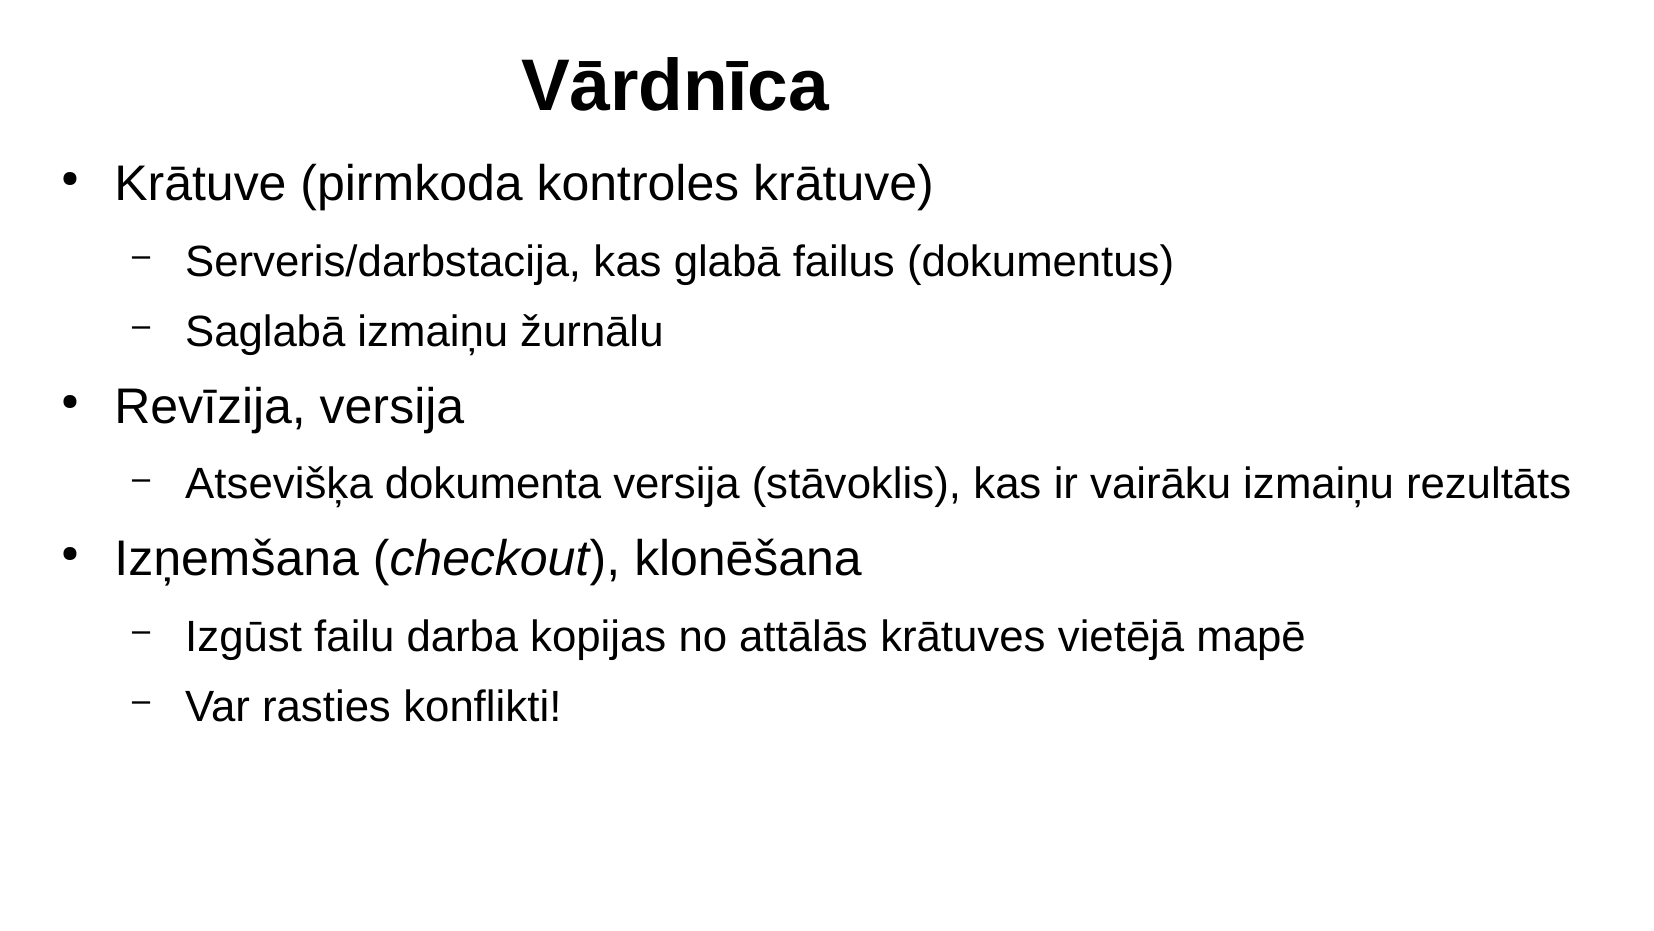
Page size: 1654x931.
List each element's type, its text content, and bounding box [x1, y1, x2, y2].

title Vārdnīca [25, 5, 1325, 157]
list Krātuve (pirmkoda kontroles krātuve) Serveris/darbstacija, kas glabā failus (dokumentus) Saglabā izmaiņu žurnālu Revīzija, versija Atsevišķa dokumenta versija (stāvoklis), kas ir vairāku izmaiņu rezultāts Izņemšana (checkout), klonēšana Izgūst failu darba kopijas no attālās krātuves vietējā mapē Var rasties konflikti! [25, 144, 1628, 901]
